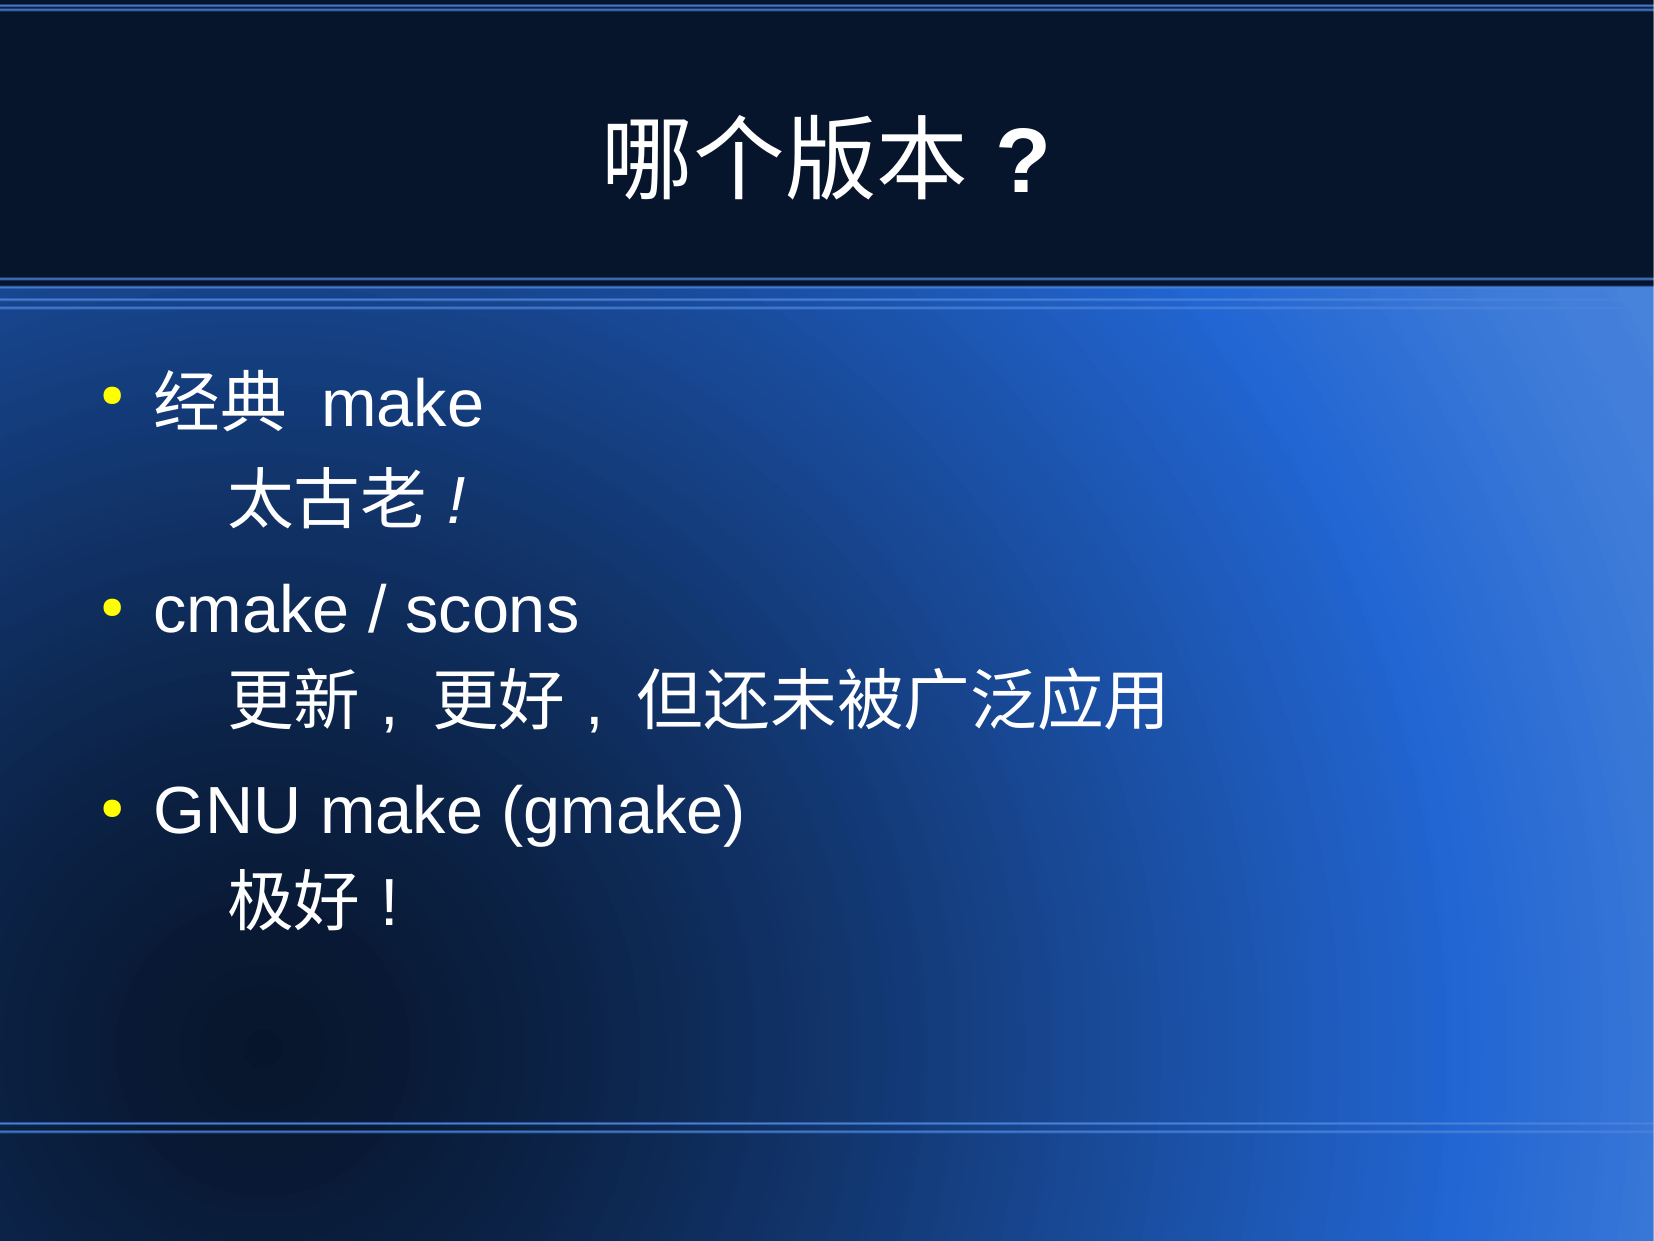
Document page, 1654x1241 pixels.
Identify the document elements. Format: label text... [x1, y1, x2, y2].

picture [0, 0, 1654, 1241]
title 哪个版本? [82, 49, 1571, 257]
list 经典 make 太古老! cmake / scons 更新, 更好, 但还未被广泛应用 GNU make (gmake) 极好! [82, 349, 1571, 1052]
